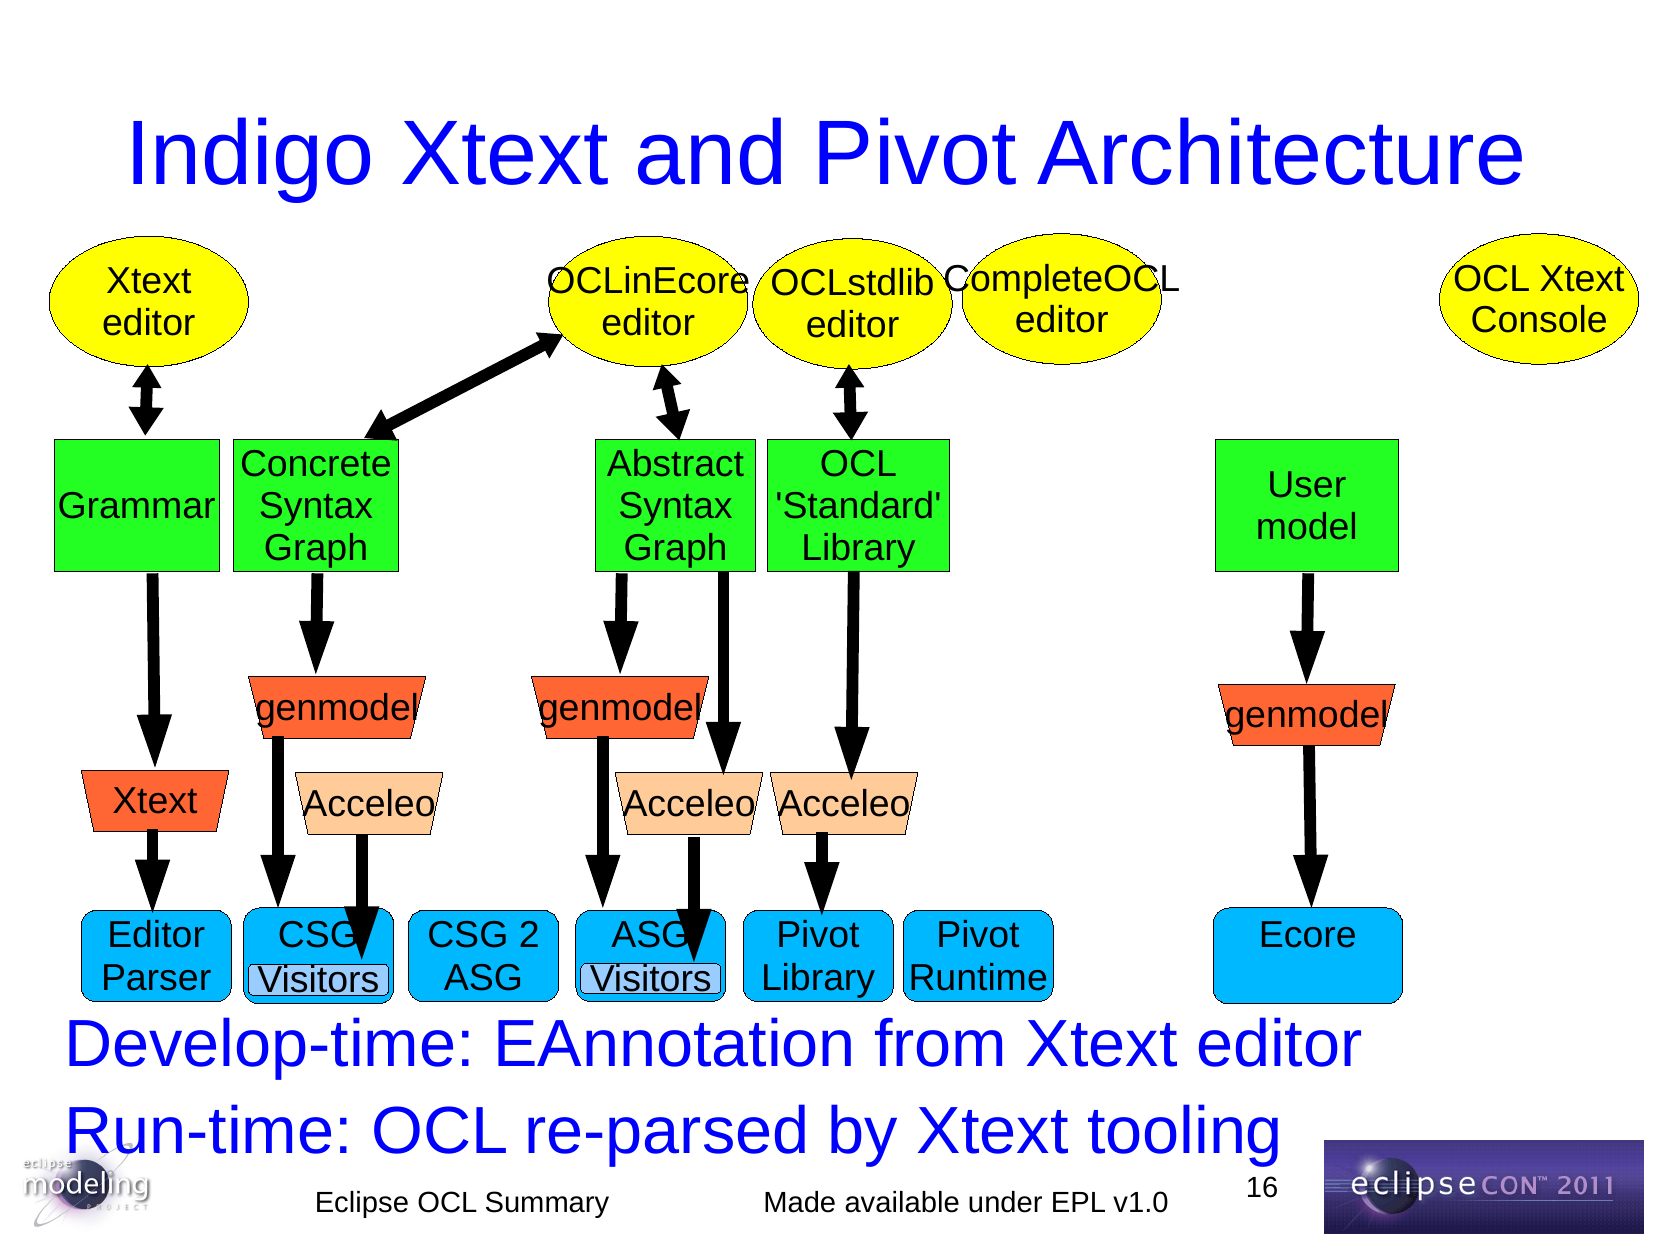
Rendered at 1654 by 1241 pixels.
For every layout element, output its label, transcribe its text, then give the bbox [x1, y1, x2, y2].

text_box OCLstdlib editor [752, 238, 953, 370]
text_box Pivot Library [743, 910, 894, 1002]
text_box Concrete Syntax Graph [233, 439, 399, 572]
text_box Xtext editor [49, 236, 249, 367]
text_box ASG [575, 910, 726, 1002]
text_box Abstract Syntax Graph [595, 439, 756, 572]
text_box User model [1215, 439, 1399, 572]
text_box OCL 'Standard' Library [767, 439, 950, 572]
text_box CompleteOCL editor [962, 233, 1162, 365]
text_box CSG [243, 907, 394, 1004]
list Develop-time: EAnnotation from Xtext editor Run-time: OCL re-parsed by Xtext tooling [64, 1006, 1593, 1168]
text_box Pivot Runtime [903, 910, 1054, 1002]
text_box Visitors [580, 963, 721, 994]
picture [1324, 1140, 1644, 1234]
text_box OCLinEcore editor [552, 270, 570, 291]
picture [9, 1136, 156, 1235]
text_box Acceleo [295, 772, 443, 835]
text_box Ecore [1213, 907, 1403, 1004]
text_box Editor Parser [81, 910, 232, 1002]
text_box Acceleo [770, 772, 918, 835]
text_box genmodel [543, 702, 553, 718]
text_box Grammar [54, 439, 220, 572]
title Indigo Xtext and Pivot Architecture [82, 56, 1571, 250]
text_box genmodel [1229, 709, 1239, 725]
text_box Xtext [81, 770, 229, 832]
text_box CSG 2 ASG [408, 910, 559, 1002]
text_box Acceleo [615, 772, 763, 835]
text_box Visitors [248, 964, 389, 996]
text_box genmodel [248, 676, 426, 739]
text_box genmodel [260, 702, 270, 718]
text_box genmodel [531, 676, 709, 739]
text_box genmodel [1218, 684, 1396, 746]
text_box OCLinEcore editor [548, 236, 748, 367]
text_box OCL Xtext Console [1439, 233, 1639, 365]
